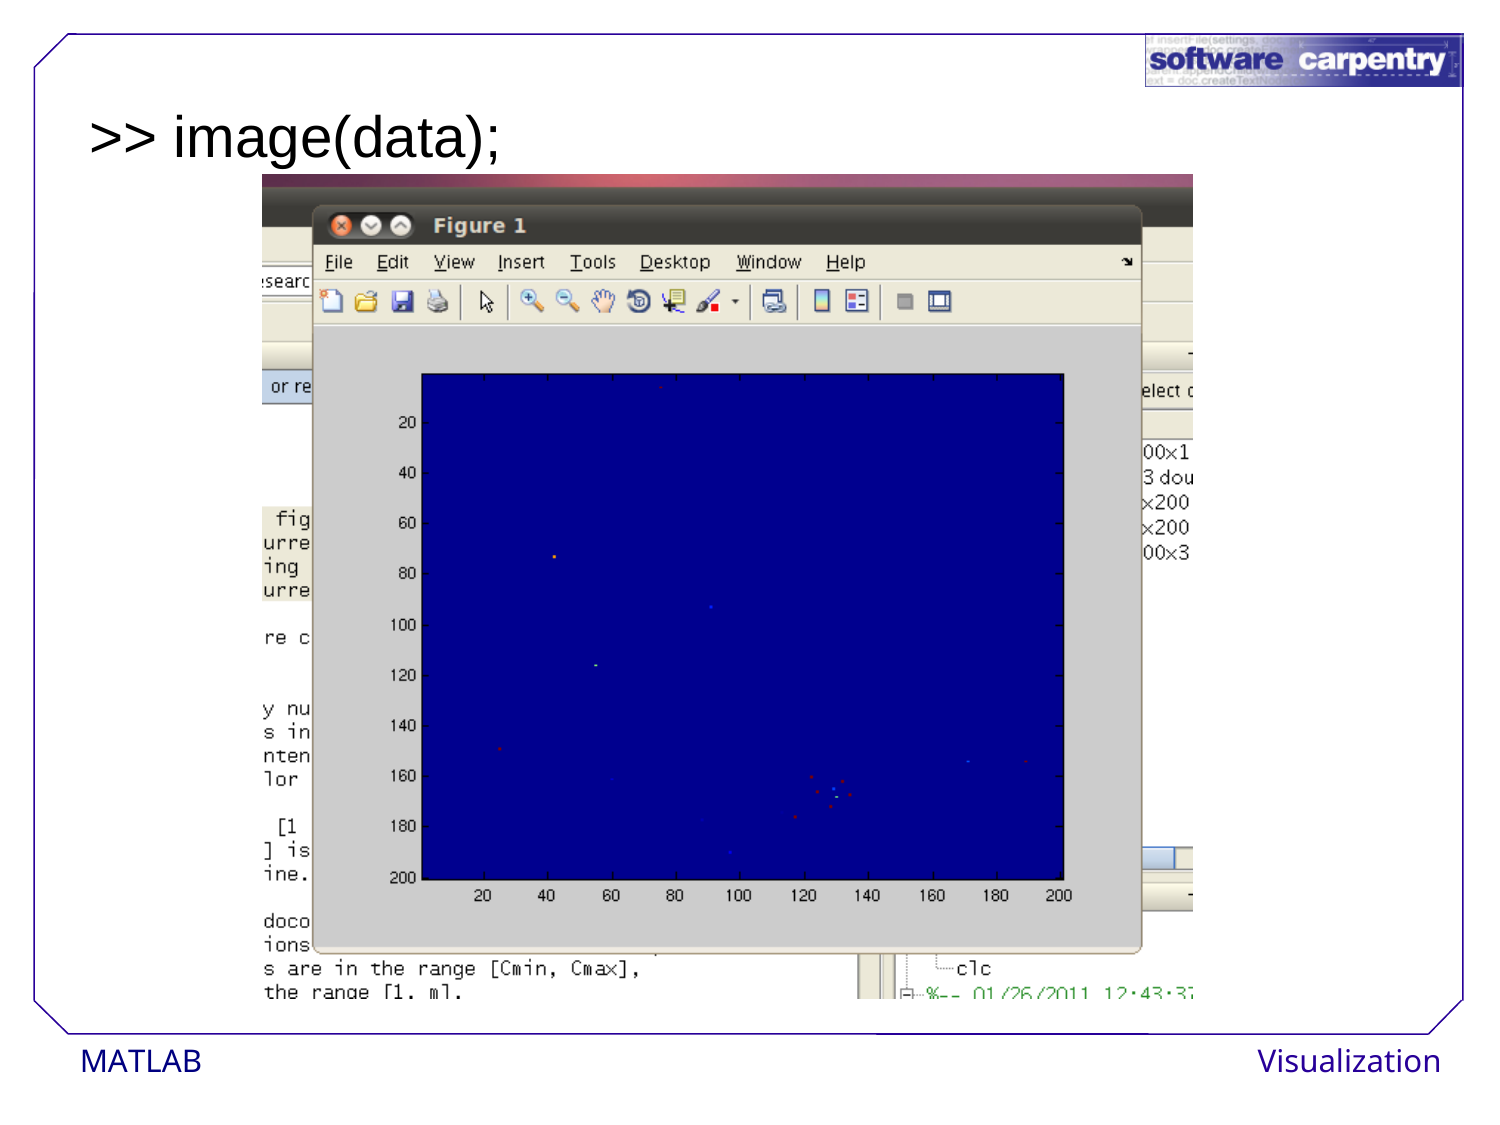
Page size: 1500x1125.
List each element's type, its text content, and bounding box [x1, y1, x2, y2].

picture [1145, 33, 1464, 87]
list >> image(data); [75, 99, 1363, 1013]
picture [262, 174, 1193, 999]
